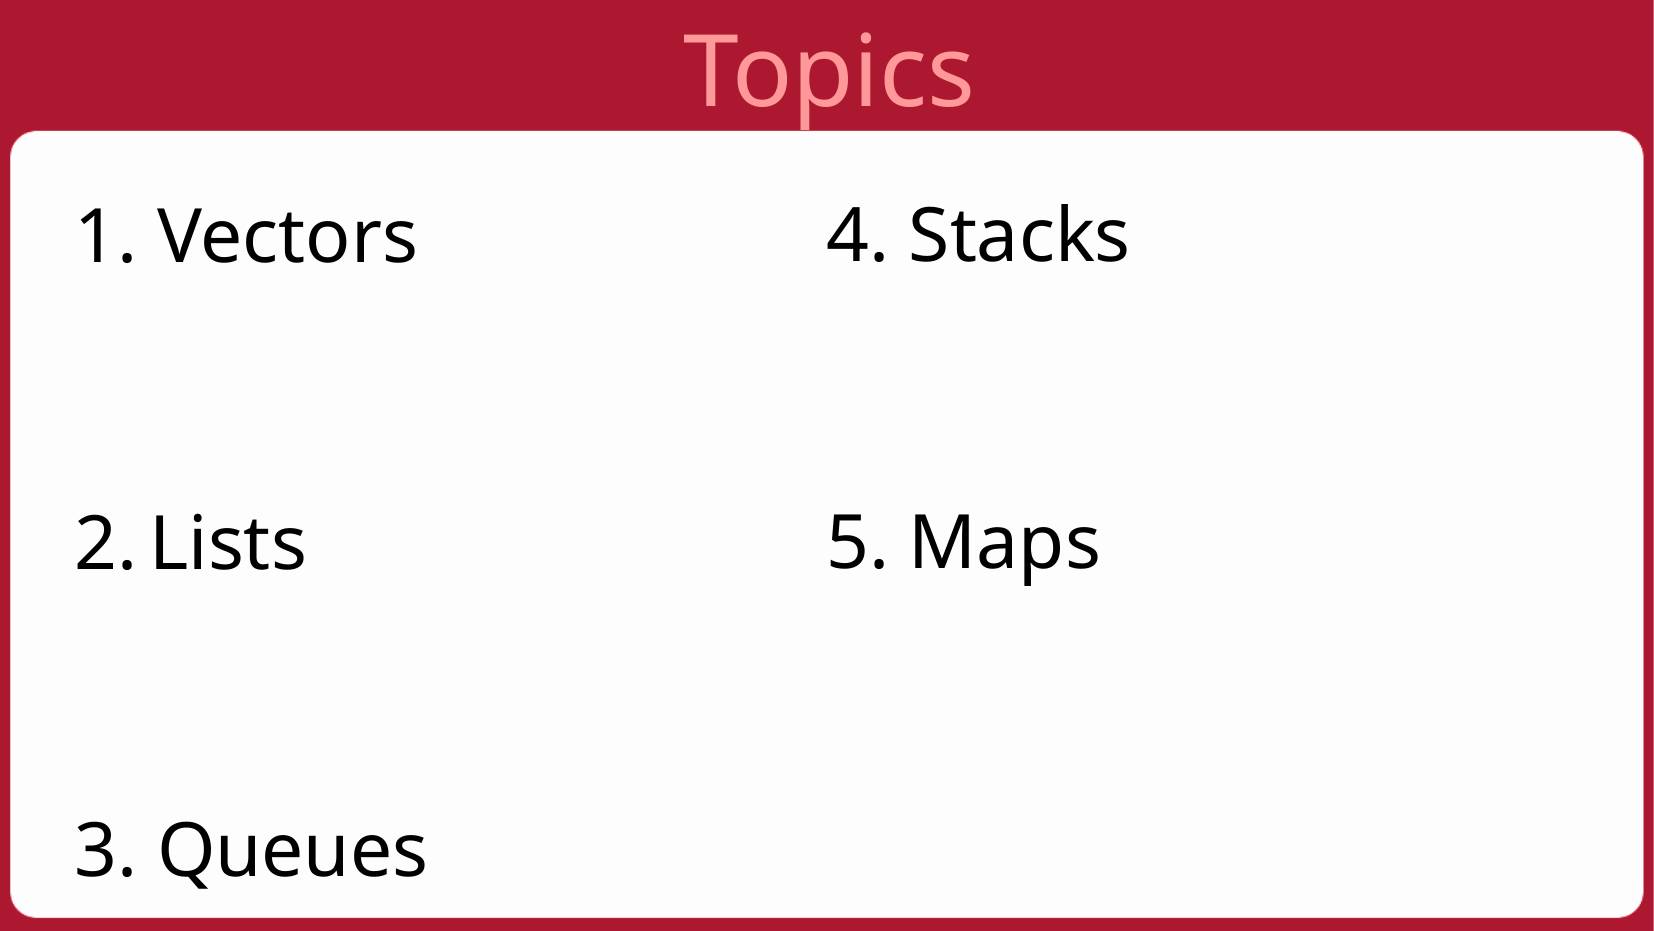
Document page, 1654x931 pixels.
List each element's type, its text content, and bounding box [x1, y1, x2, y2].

text_box 1. Vectors 2. Lists 3. Queues [74, 182, 806, 879]
text_box 4. Stacks 5. Maps [826, 181, 1558, 878]
title Topics [85, 3, 1574, 131]
picture [0, 0, 1654, 931]
